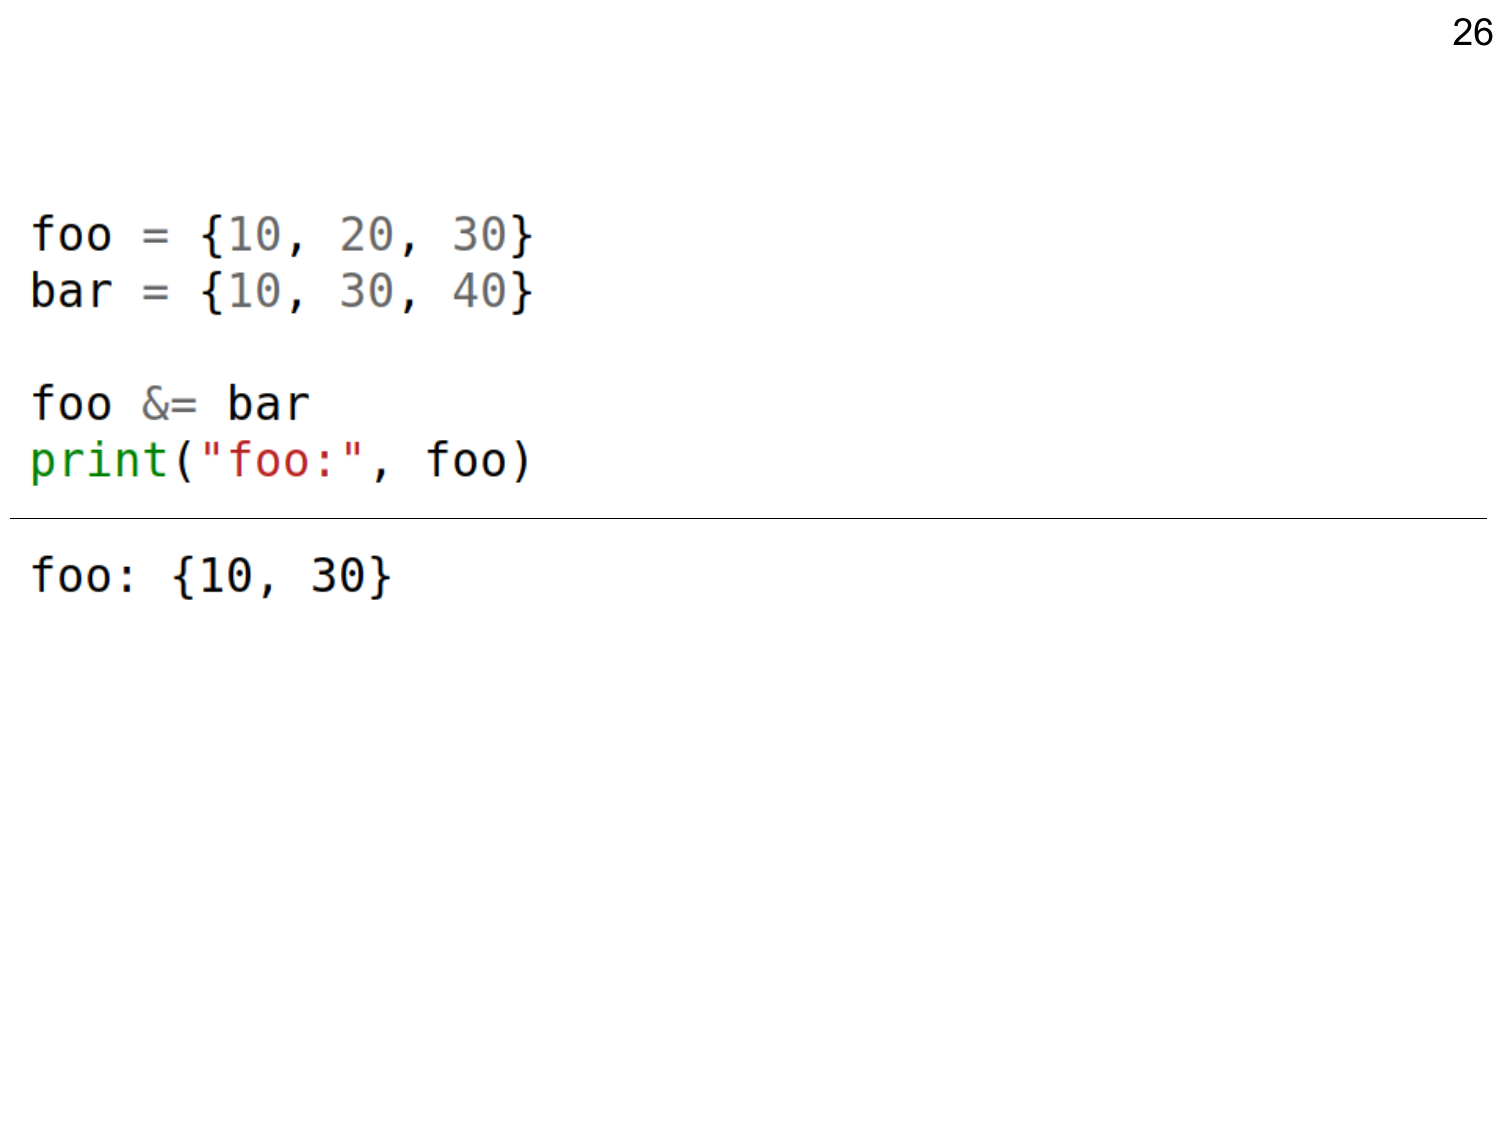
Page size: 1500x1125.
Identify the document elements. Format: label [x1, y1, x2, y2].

picture [21, 196, 544, 497]
picture [19, 545, 401, 611]
